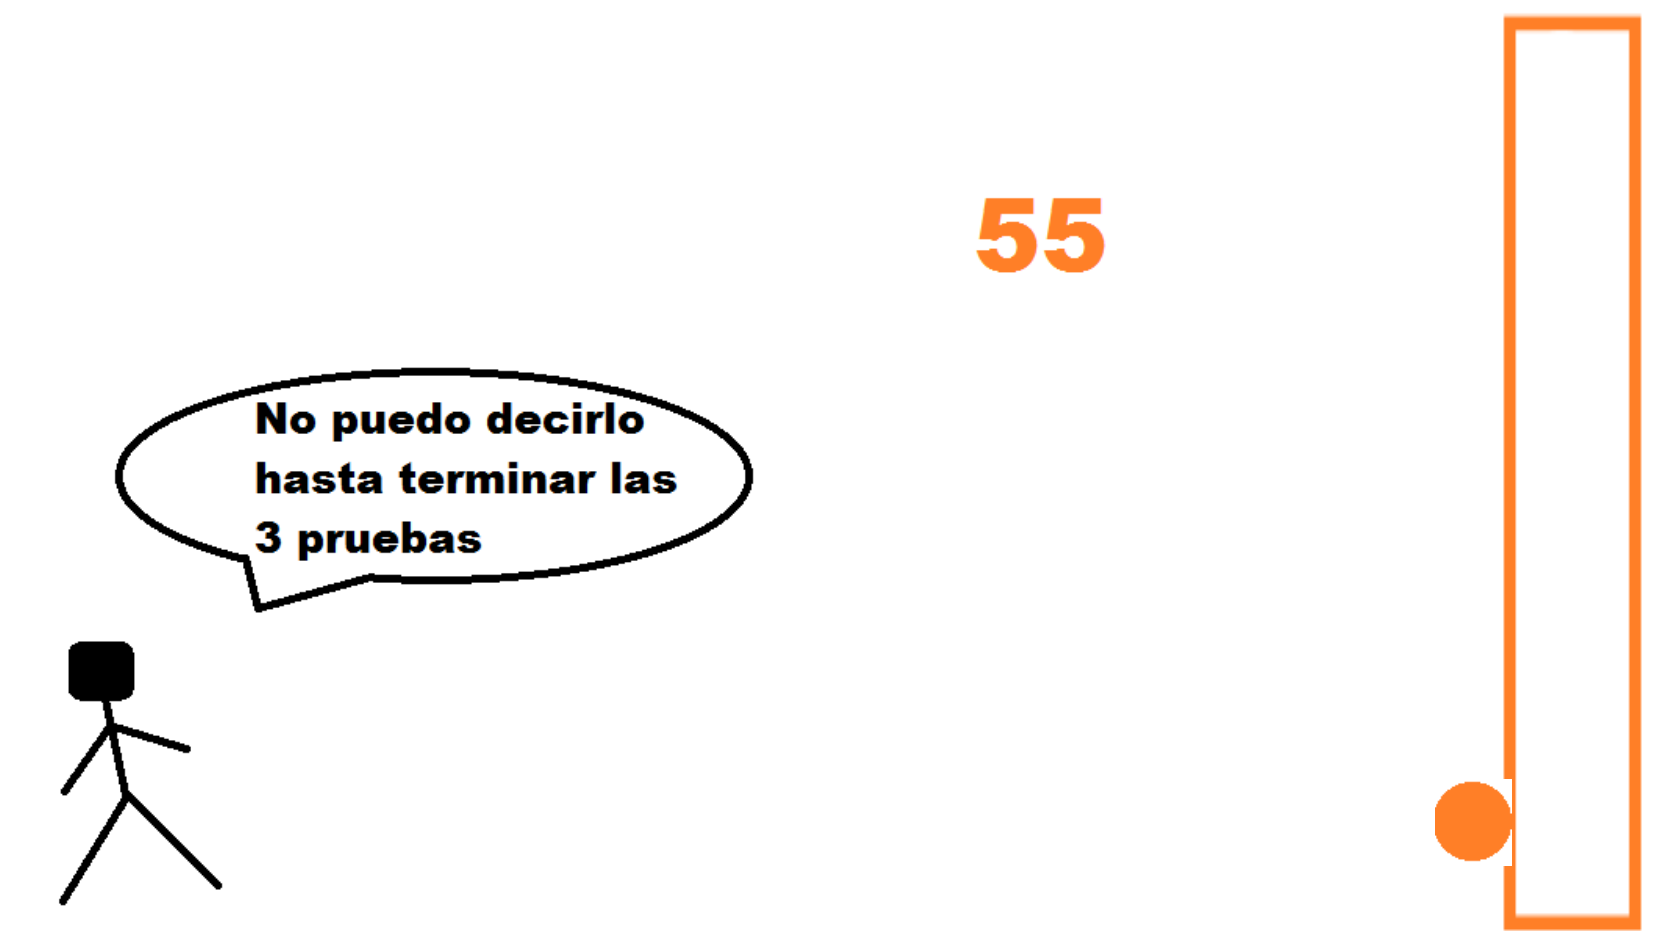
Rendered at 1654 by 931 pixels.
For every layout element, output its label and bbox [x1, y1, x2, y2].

picture [933, 129, 1148, 290]
picture [0, 354, 758, 929]
picture [1435, 0, 1654, 931]
